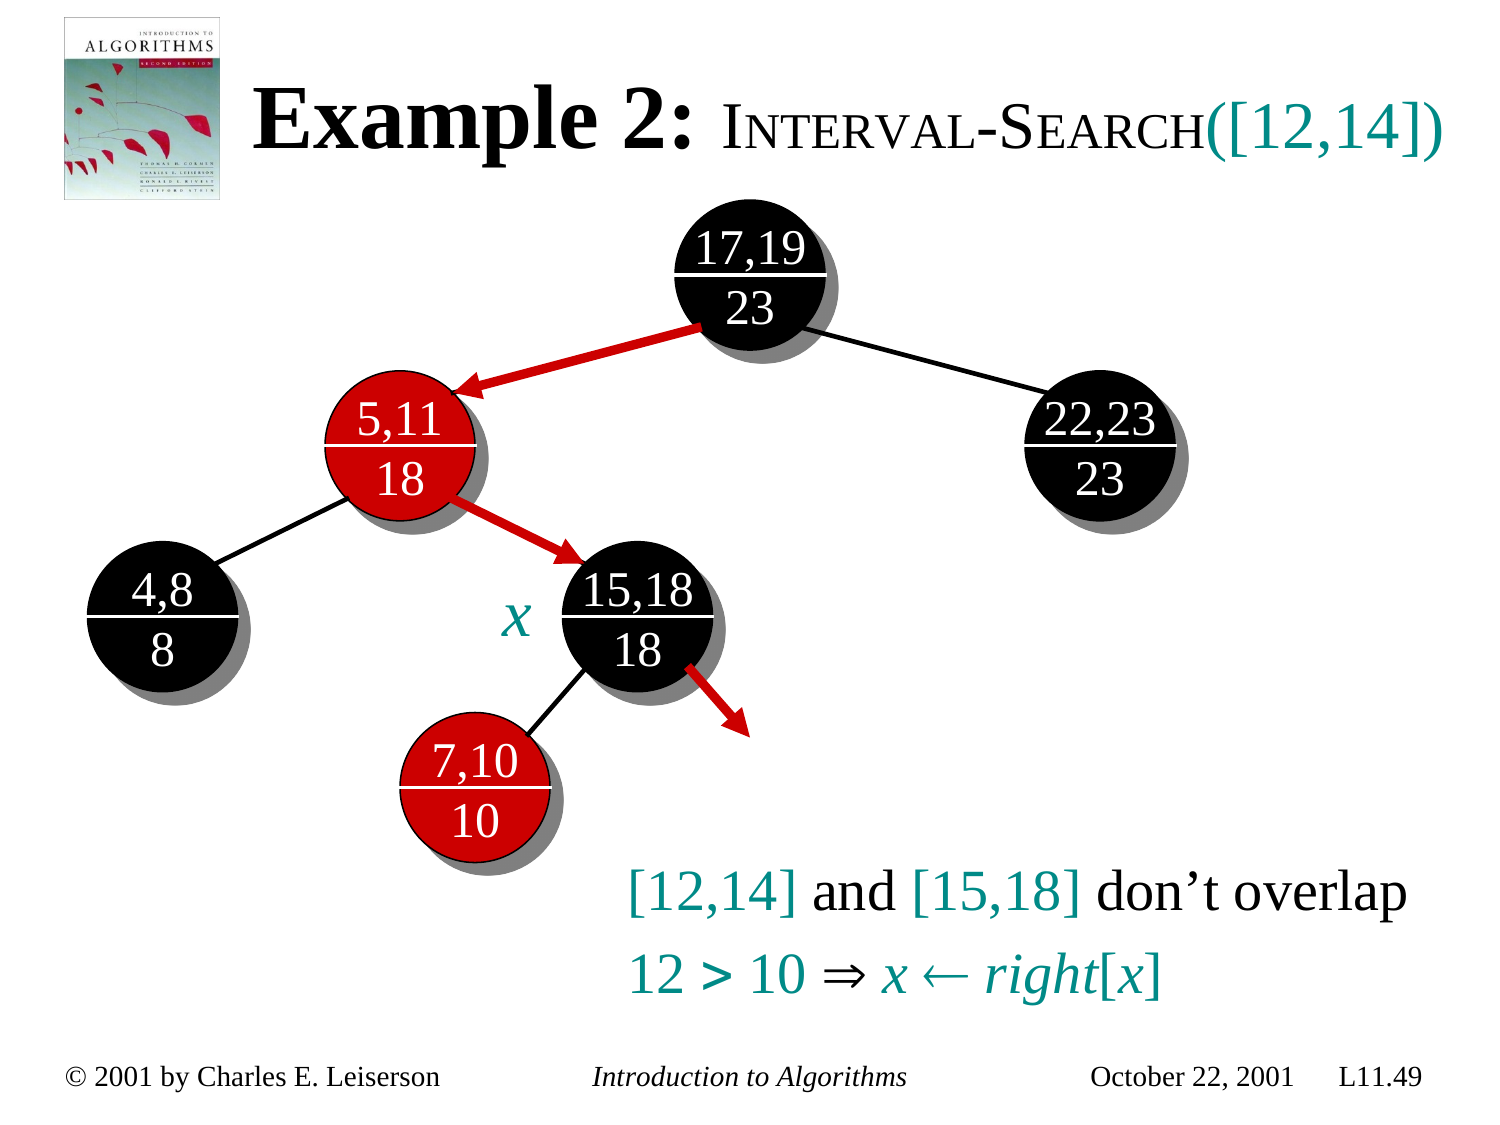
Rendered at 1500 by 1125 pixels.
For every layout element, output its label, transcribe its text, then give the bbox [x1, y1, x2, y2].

text_box 22,23 23 [1025, 370, 1176, 444]
title Example 2: INTERVAL-SEARCH([12,14]) [237, 24, 1475, 213]
text_box 7,10 10 [400, 712, 550, 786]
text_box 17,19 23 [675, 200, 825, 273]
text_box 5,11 18 [325, 447, 476, 521]
text_box Introduction to Algorithms [577, 1049, 923, 1101]
text_box 22,23 23 [1025, 447, 1176, 521]
picture [64, 17, 220, 200]
text_box 4,8 8 [87, 618, 238, 692]
text_box October 22, 2001 L11.<number> [982, 1049, 1438, 1101]
text_box 7,10 10 [400, 789, 550, 863]
text_box 12  10  x  right[x] [612, 927, 1179, 1013]
text_box 5,11 18 [325, 370, 475, 444]
text_box 17,19 23 [675, 277, 825, 351]
text_box [12,14] and [15,18] don’t overlap [612, 765, 1441, 932]
text_box x [487, 562, 547, 658]
text_box 4,8 8 [87, 541, 238, 615]
text_box 15,18 18 [562, 618, 713, 692]
text_box 15,18 18 [562, 541, 713, 615]
